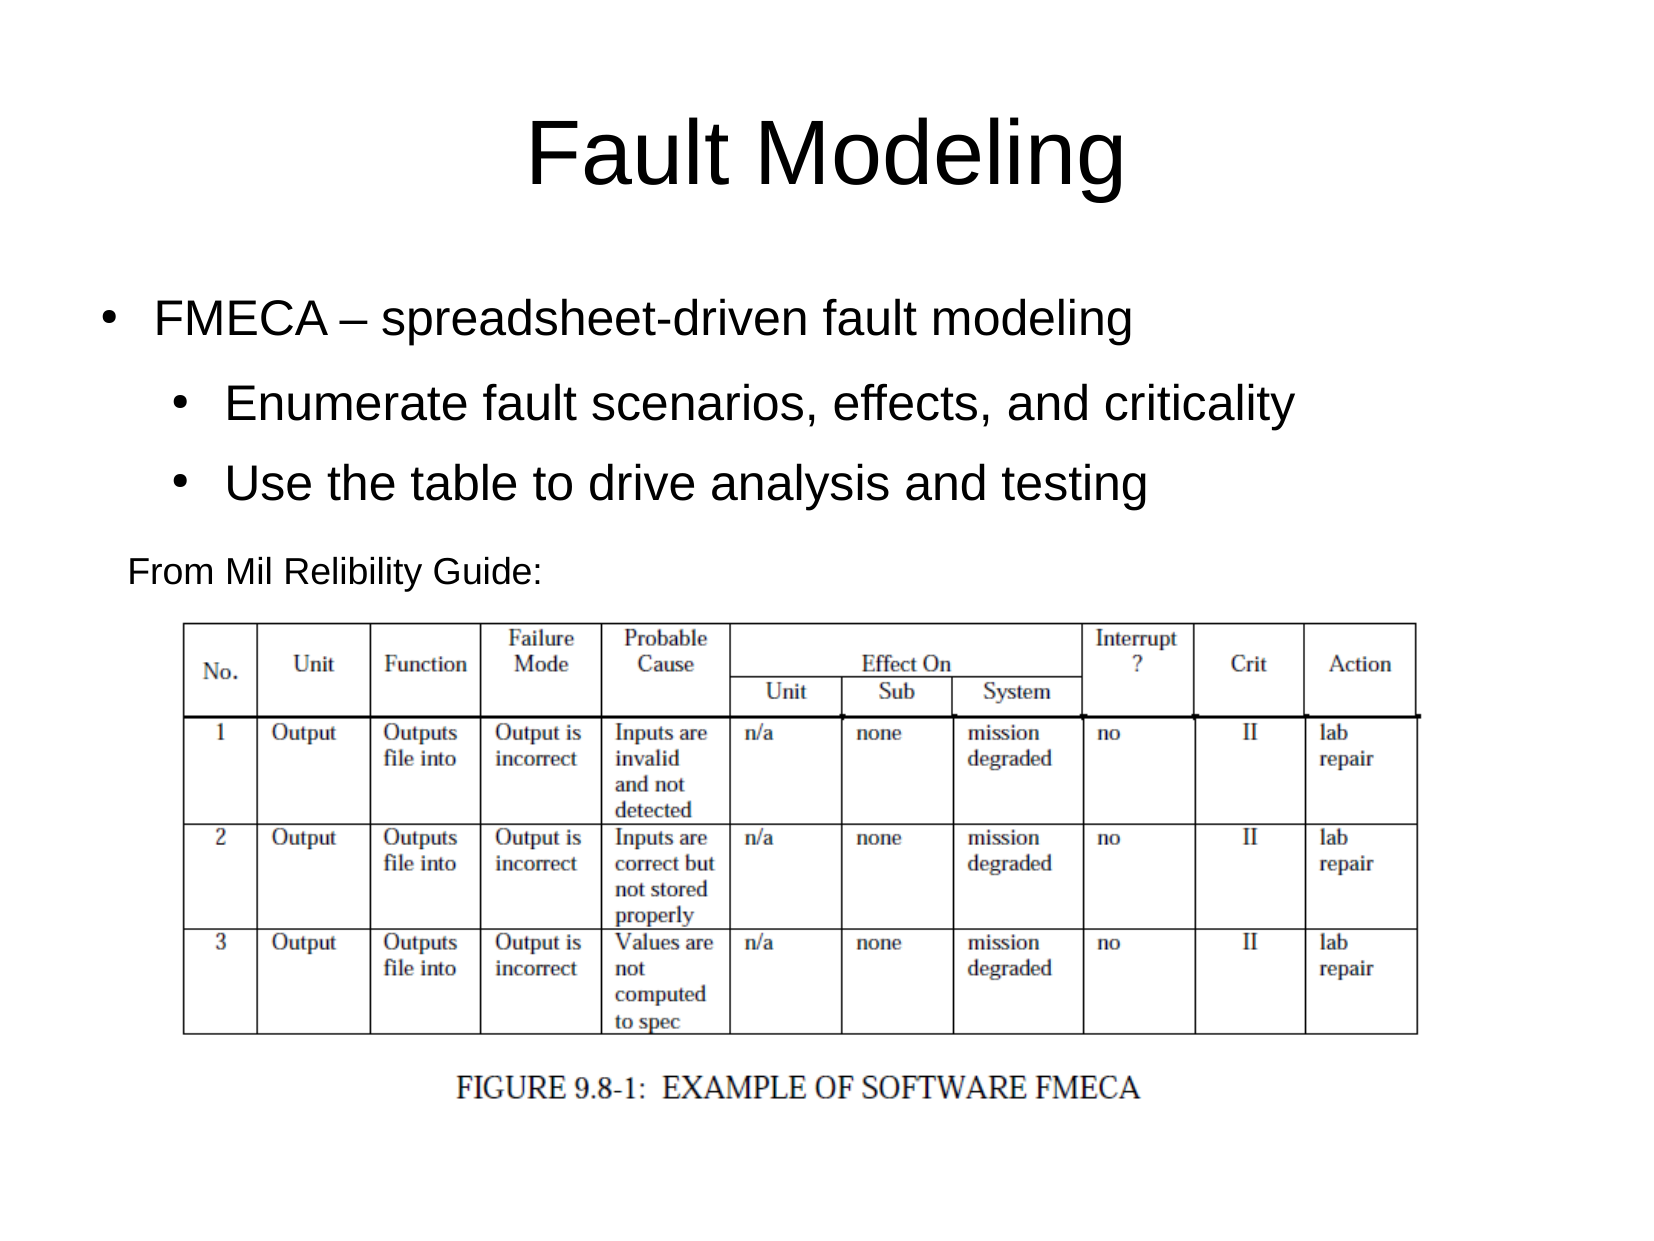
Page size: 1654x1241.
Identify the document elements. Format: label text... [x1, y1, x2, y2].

title Fault Modeling [82, 49, 1571, 257]
picture [174, 617, 1429, 1117]
text_box From Mil Relibility Guide: [112, 543, 638, 600]
list FMECA – spreadsheet-driven fault modeling Enumerate fault scenarios, effects, and criticality Use the table to drive analysis and testing [82, 290, 1571, 526]
